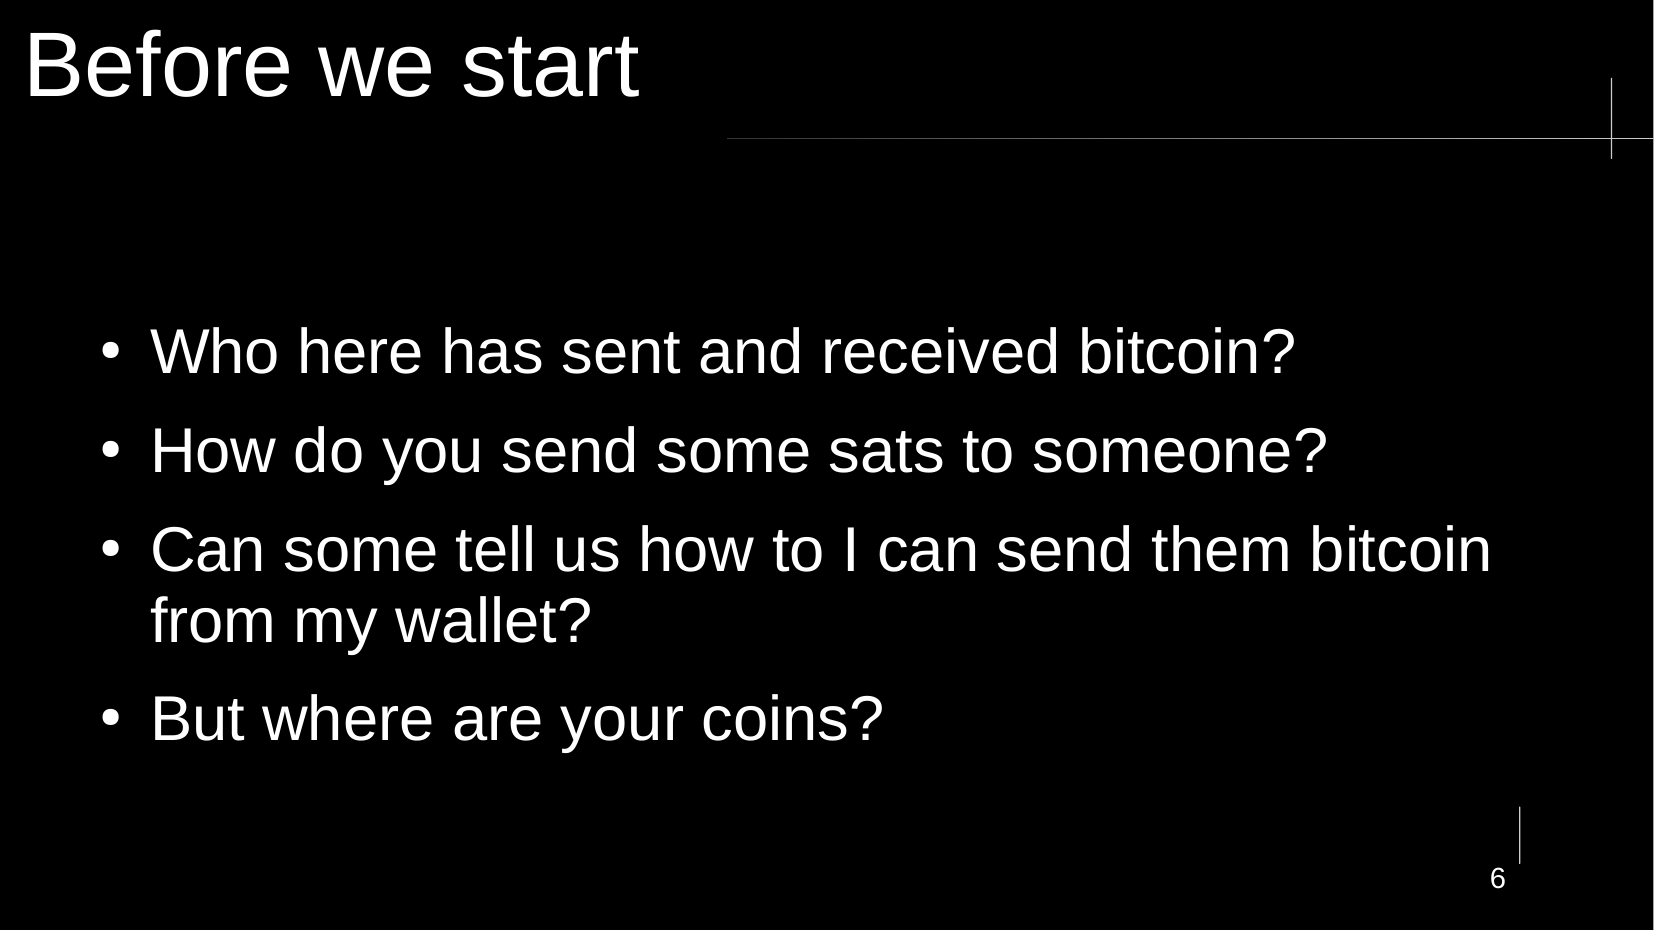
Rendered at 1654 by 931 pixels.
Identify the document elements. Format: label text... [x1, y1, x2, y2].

title Before we start [23, 11, 1589, 119]
list Who here has sent and received bitcoin? How do you send some sats to someone? Can some tell us how to I can send them bitcoin from my wallet? But where are your coins? [82, 217, 1571, 758]
